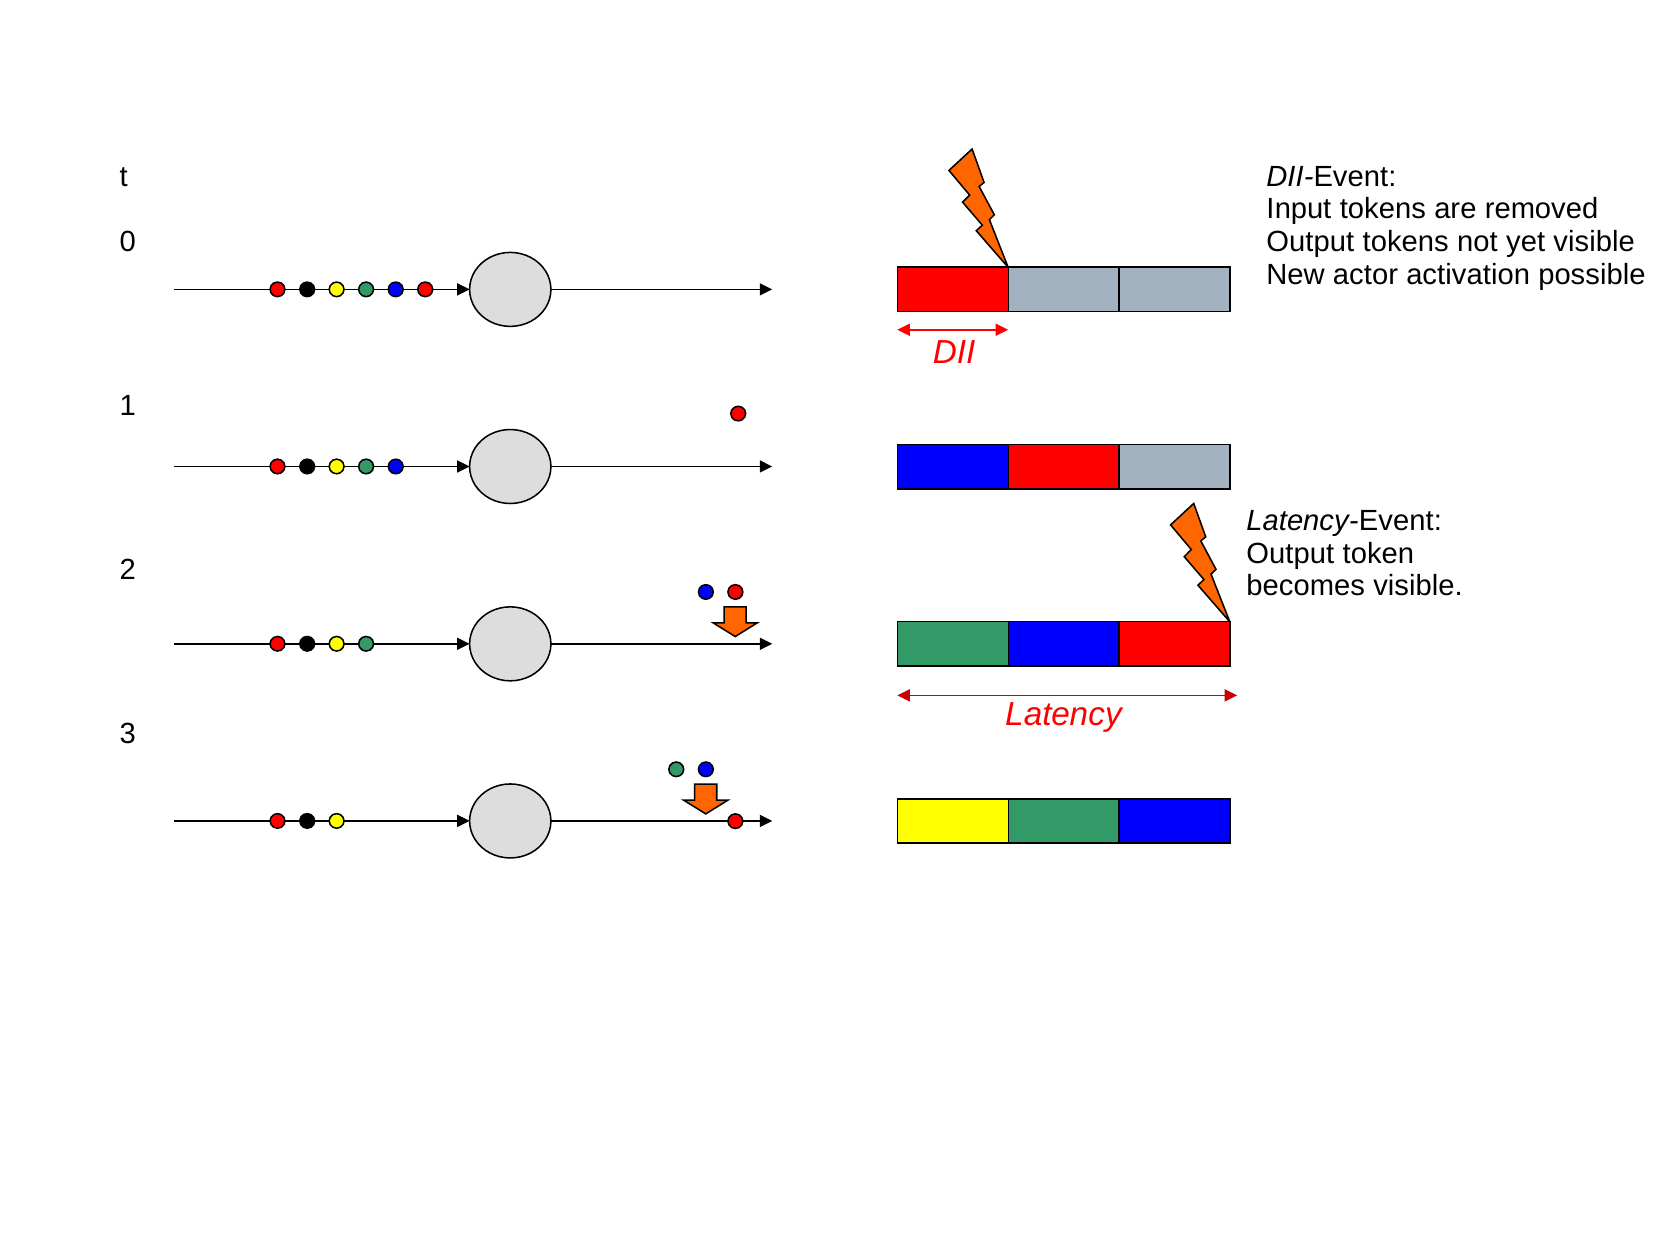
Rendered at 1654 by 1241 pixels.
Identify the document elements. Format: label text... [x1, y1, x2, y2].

text_box [358, 459, 374, 474]
text_box [698, 584, 714, 600]
text_box Latency-Event: Output token becomes visible. [1231, 496, 1479, 610]
text_box [727, 584, 743, 600]
text_box [299, 636, 315, 652]
text_box DII-Event: Input tokens are removed Output tokens not yet visible New actor activation possible [1251, 152, 1654, 299]
text_box [713, 606, 758, 637]
text_box [683, 784, 728, 814]
text_box [469, 429, 551, 504]
text_box [358, 636, 374, 652]
text_box [698, 761, 714, 777]
text_box [270, 813, 285, 829]
text_box [730, 406, 746, 421]
text_box [358, 282, 374, 297]
text_box [299, 459, 315, 474]
text_box [417, 282, 433, 297]
text_box [329, 813, 345, 829]
text_box Latency [990, 688, 1137, 741]
text_box [897, 148, 1230, 312]
text_box [329, 282, 345, 297]
text_box [388, 282, 404, 297]
text_box [270, 282, 285, 297]
text_box [727, 813, 743, 829]
text_box [469, 606, 551, 681]
text_box [469, 783, 551, 858]
text_box [270, 459, 285, 474]
text_box [897, 444, 1230, 489]
text_box [299, 282, 315, 297]
text_box [469, 252, 551, 327]
text_box [388, 459, 404, 474]
text_box [329, 636, 345, 652]
text_box [897, 799, 1230, 844]
text_box t 0 1 2 3 [104, 152, 151, 824]
text_box [299, 813, 315, 829]
text_box [270, 636, 285, 652]
text_box DII [918, 326, 991, 379]
text_box [329, 459, 345, 474]
text_box [668, 761, 684, 777]
text_box [897, 503, 1230, 666]
